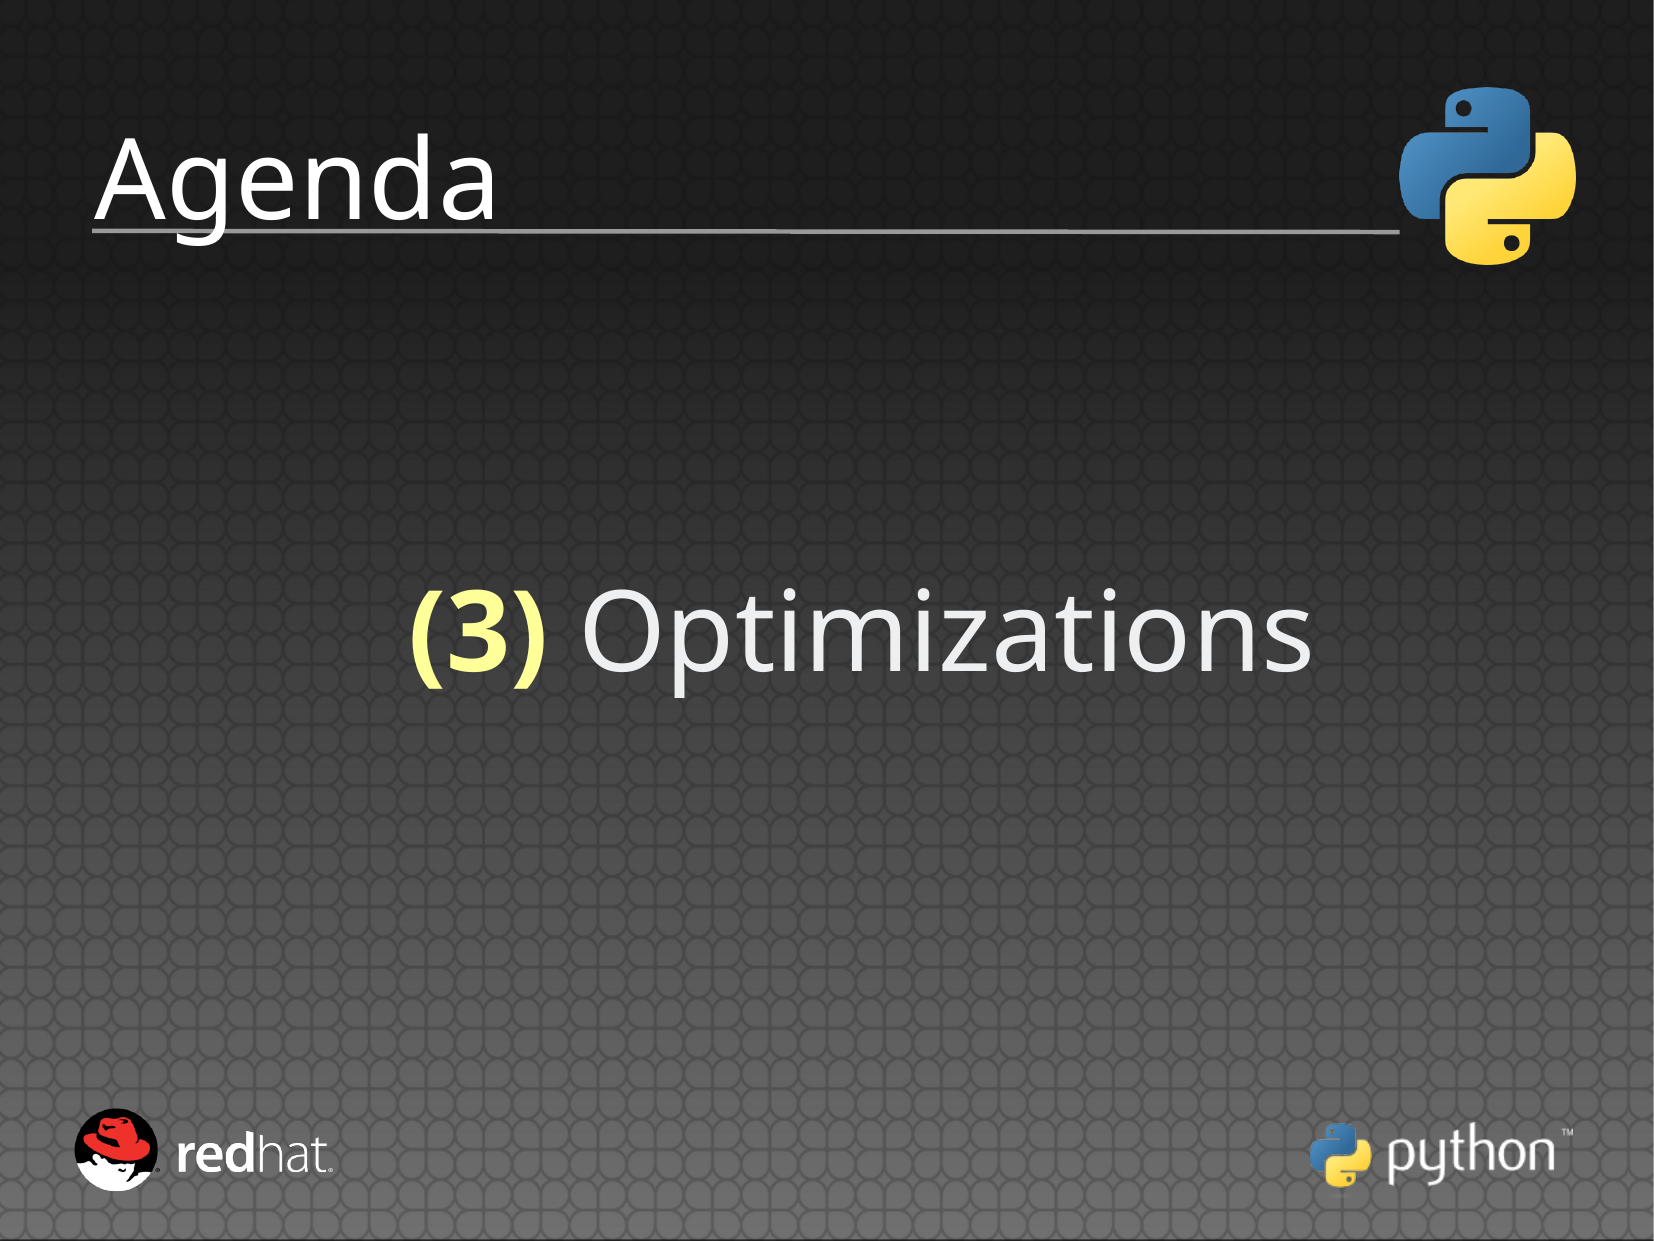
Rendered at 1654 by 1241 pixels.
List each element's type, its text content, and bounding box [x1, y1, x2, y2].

title Agenda [94, 100, 1426, 251]
list (3) Optimizations [82, 551, 1571, 1130]
picture [0, 0, 1654, 1241]
